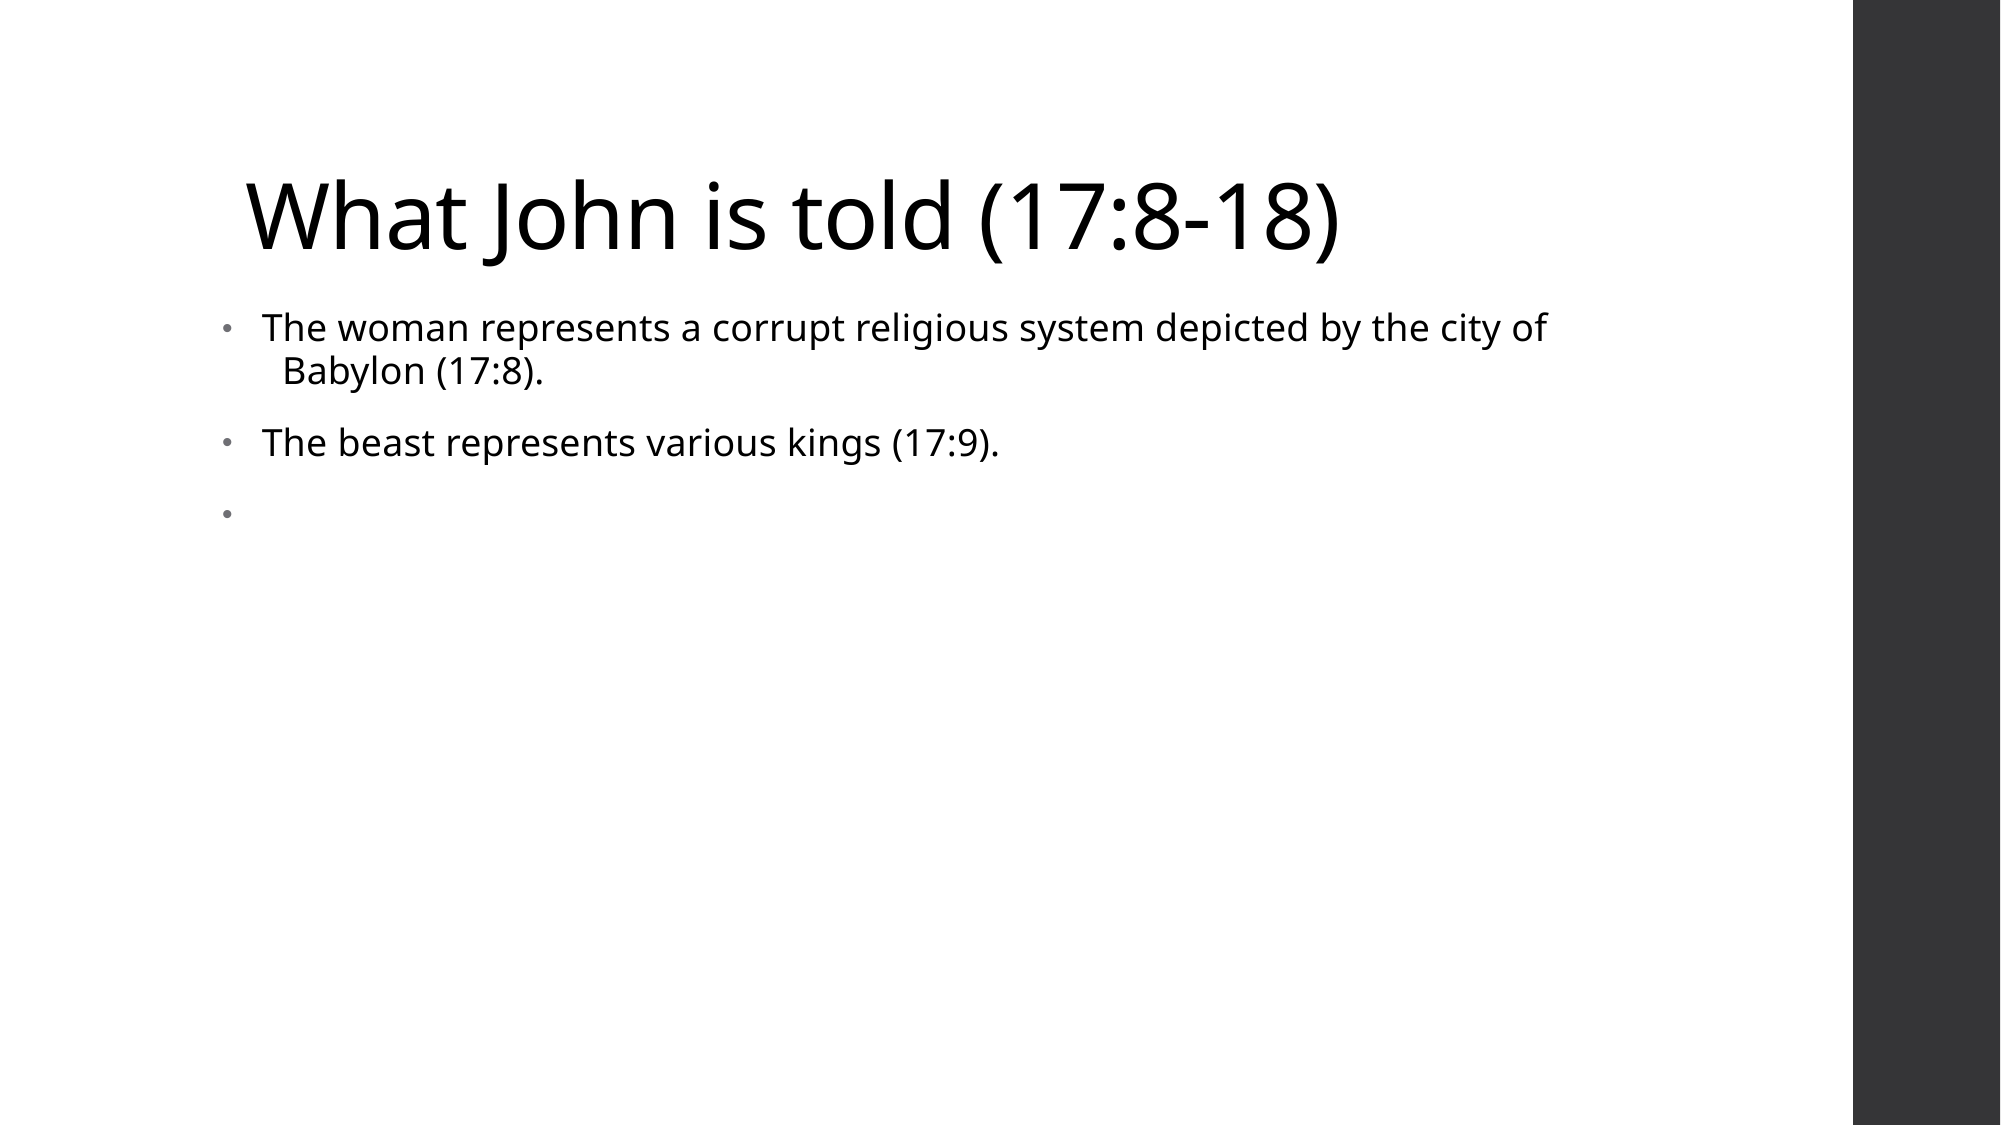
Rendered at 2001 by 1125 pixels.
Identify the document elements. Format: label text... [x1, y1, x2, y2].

list The woman represents a corrupt religious system depicted by the city of Babylon (17:8). The beast represents various kings (17:9). [206, 299, 1617, 1014]
title What John is told (17:8-18) [206, 60, 1797, 278]
